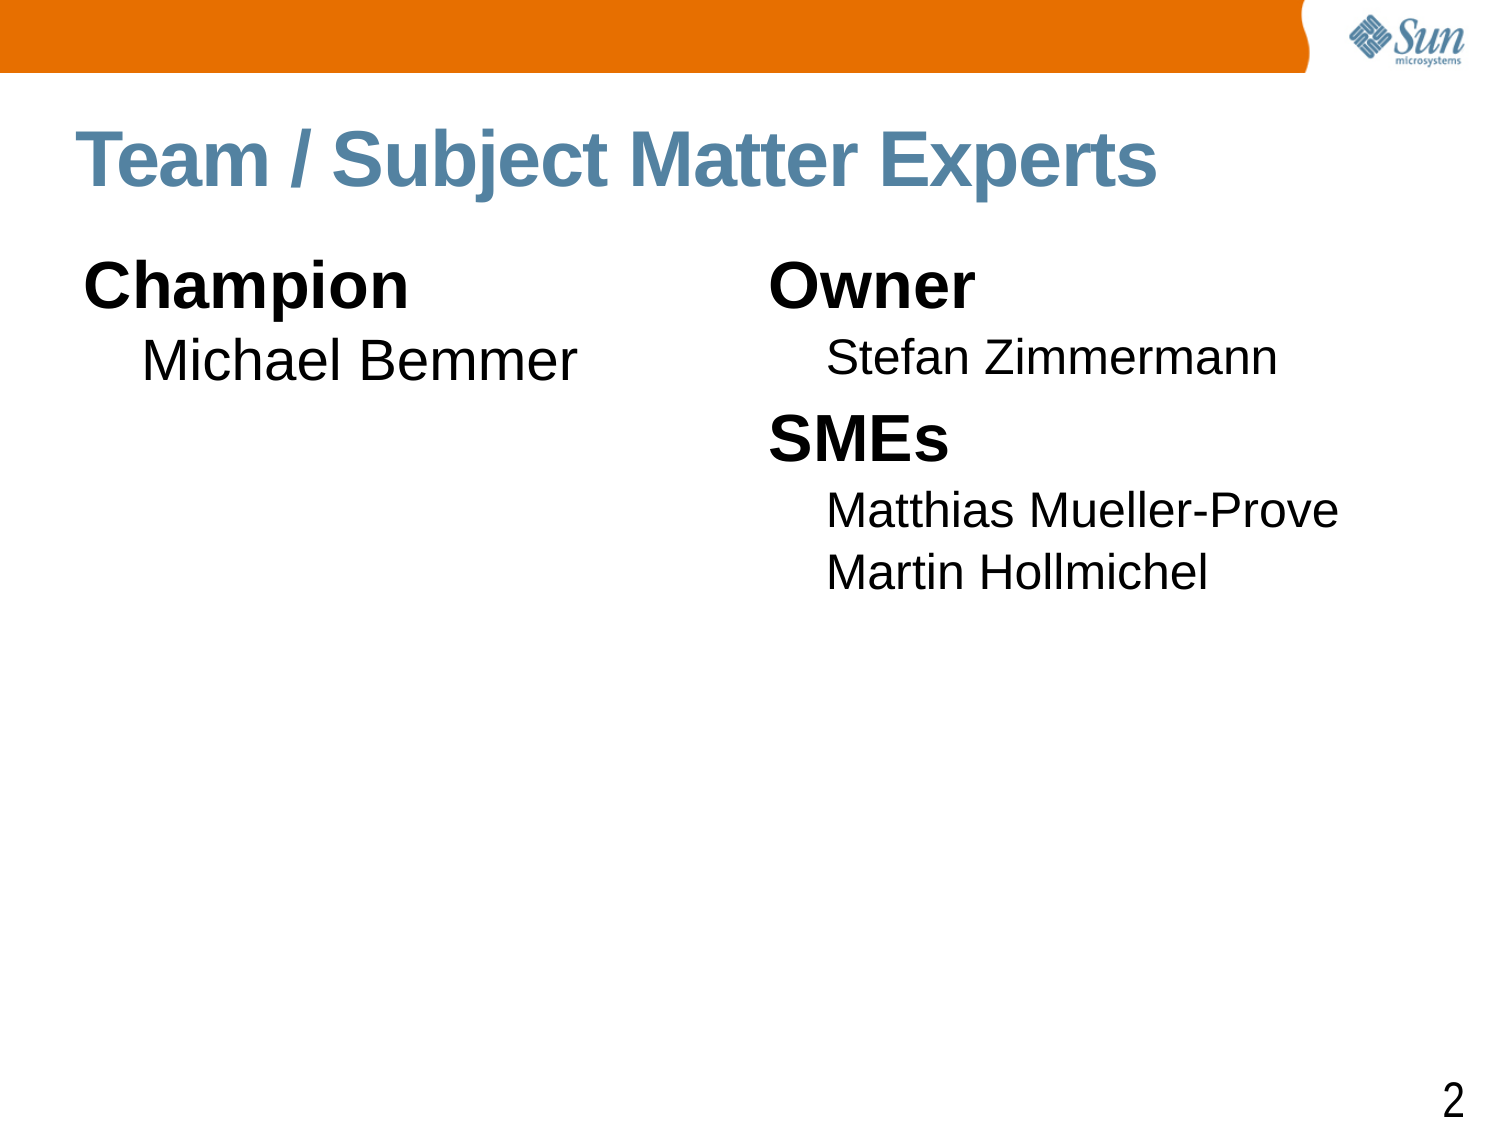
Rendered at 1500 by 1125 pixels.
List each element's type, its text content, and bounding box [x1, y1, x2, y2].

list Owner Stefan Zimmermann SMEs Matthias Mueller-Prove Martin Hollmichel [749, 258, 1402, 1062]
picture [0, 0, 1500, 73]
list Champion Michael Bemmer [64, 258, 749, 1013]
title Team / Subject Matter Experts [75, 123, 1437, 227]
